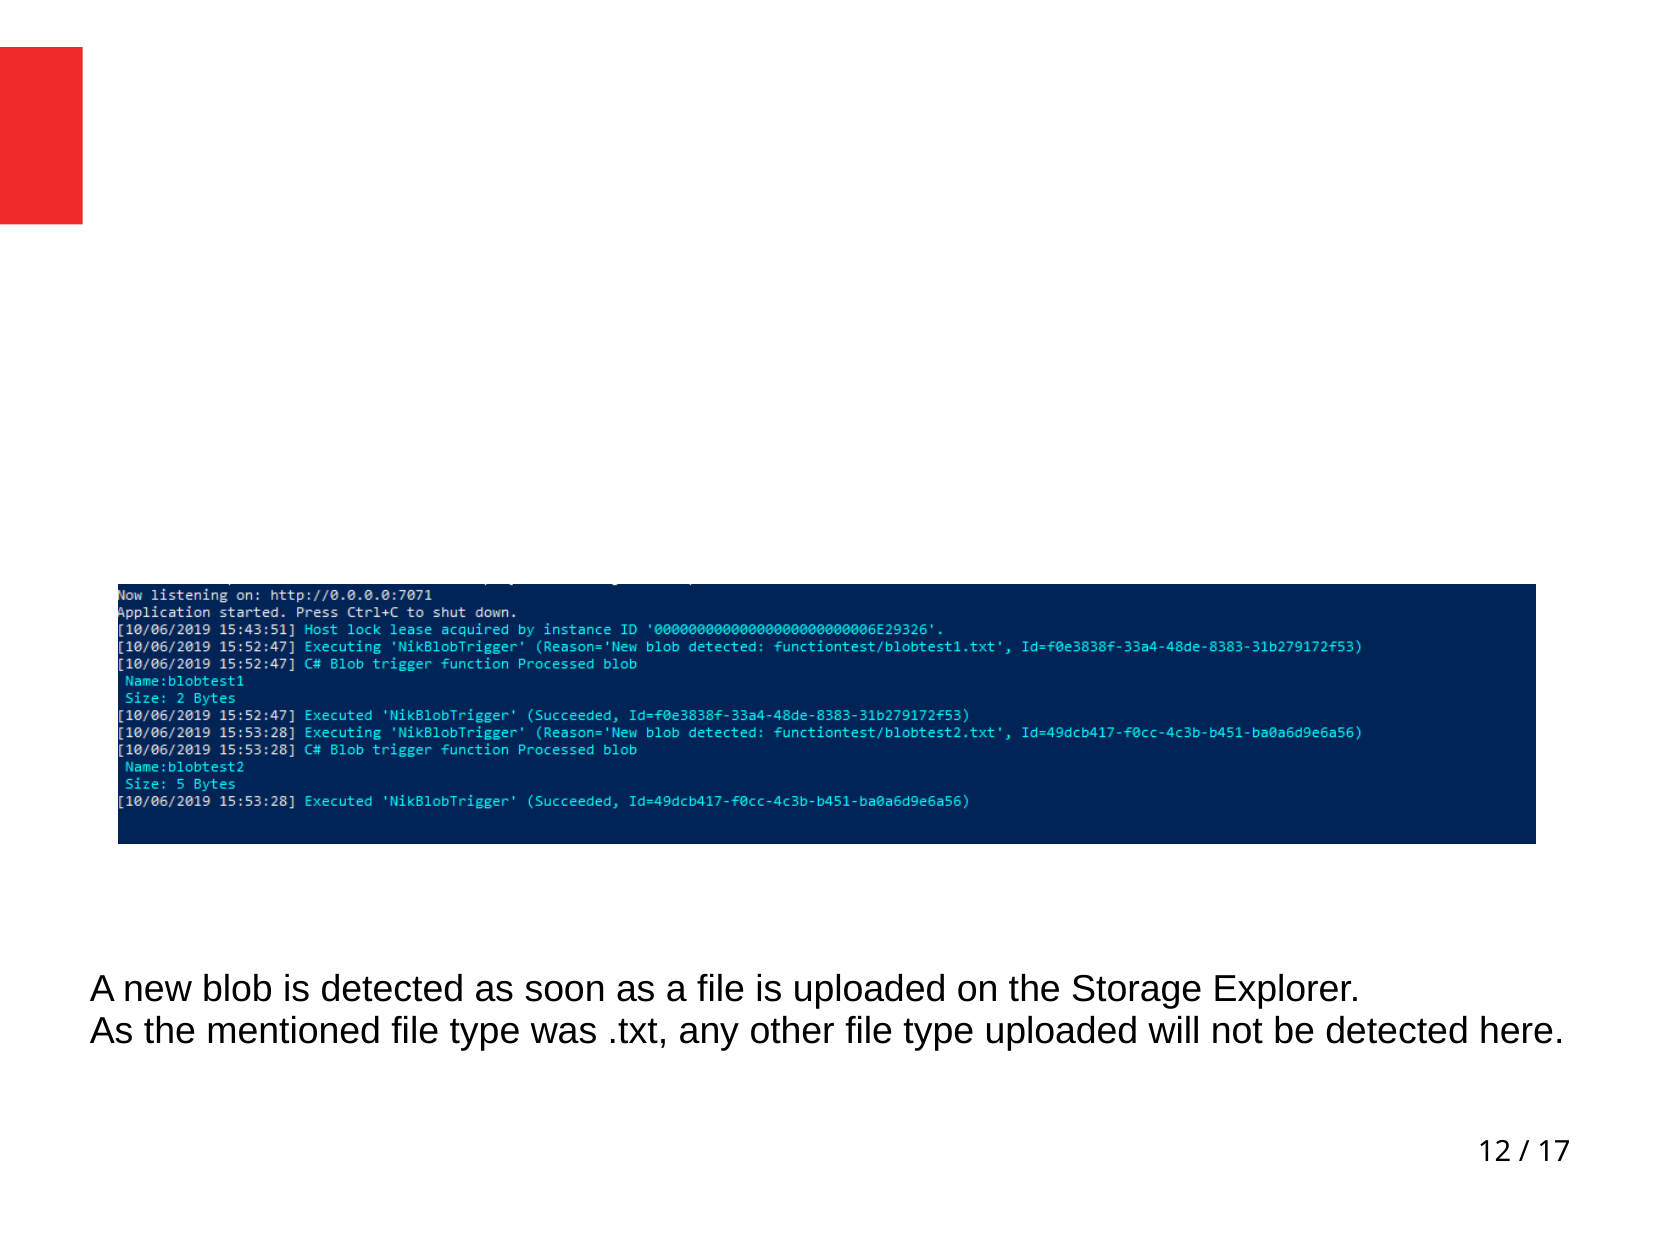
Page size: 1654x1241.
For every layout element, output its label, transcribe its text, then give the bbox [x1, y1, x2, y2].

text_box A new blob is detected as soon as a file is uploaded on the Storage Explorer. As the mentioned file type was .txt, any other file type uploaded will not be detected here. [75, 960, 1591, 1059]
picture [118, 584, 1536, 844]
